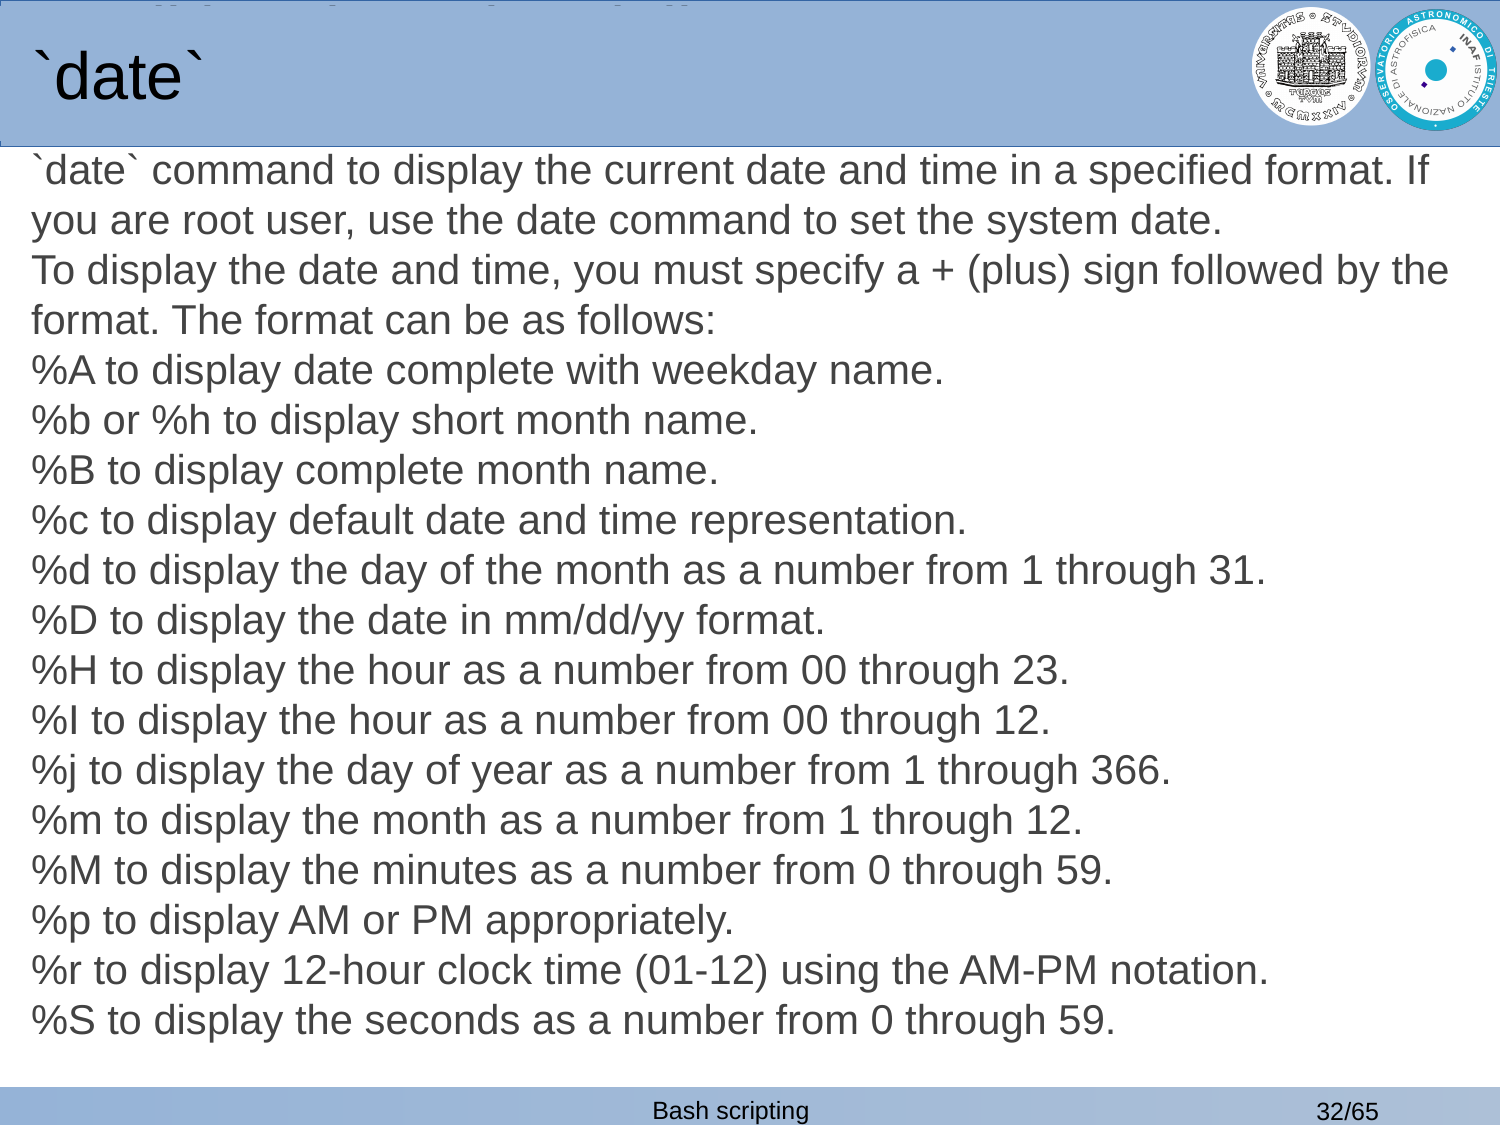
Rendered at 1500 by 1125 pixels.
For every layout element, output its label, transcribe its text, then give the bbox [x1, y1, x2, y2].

text_box `date` [0, 5, 1232, 141]
list `date` command to display the current date and time in a specified format. If you are root user, use the date command to set the system date. To display the date and time, you must specify a + (plus) sign followed by the format. The format can be as follows: %A to display date complete with weekday name. %b or %h to display short month name. %B to display complete month name. %c to display default date and time representation. %d to display the day of the month as a number from 1 through 31. %D to display the date in mm/dd/yy format. %H to display the hour as a number from 00 through 23. %I to display the hour as a number from 00 through 12. %j to display the day of year as a number from 1 through 366. %m to display the month as a number from 1 through 12. %M to display the minutes as a number from 0 through 59. %p to display AM or PM appropriately. %r to display 12-hour clock time (01-12) using the AM-PM notation. %S to display the seconds as a number from 0 through 59. [16, 135, 1500, 1081]
title Traditional service delivery [0, 0, 1500, 135]
